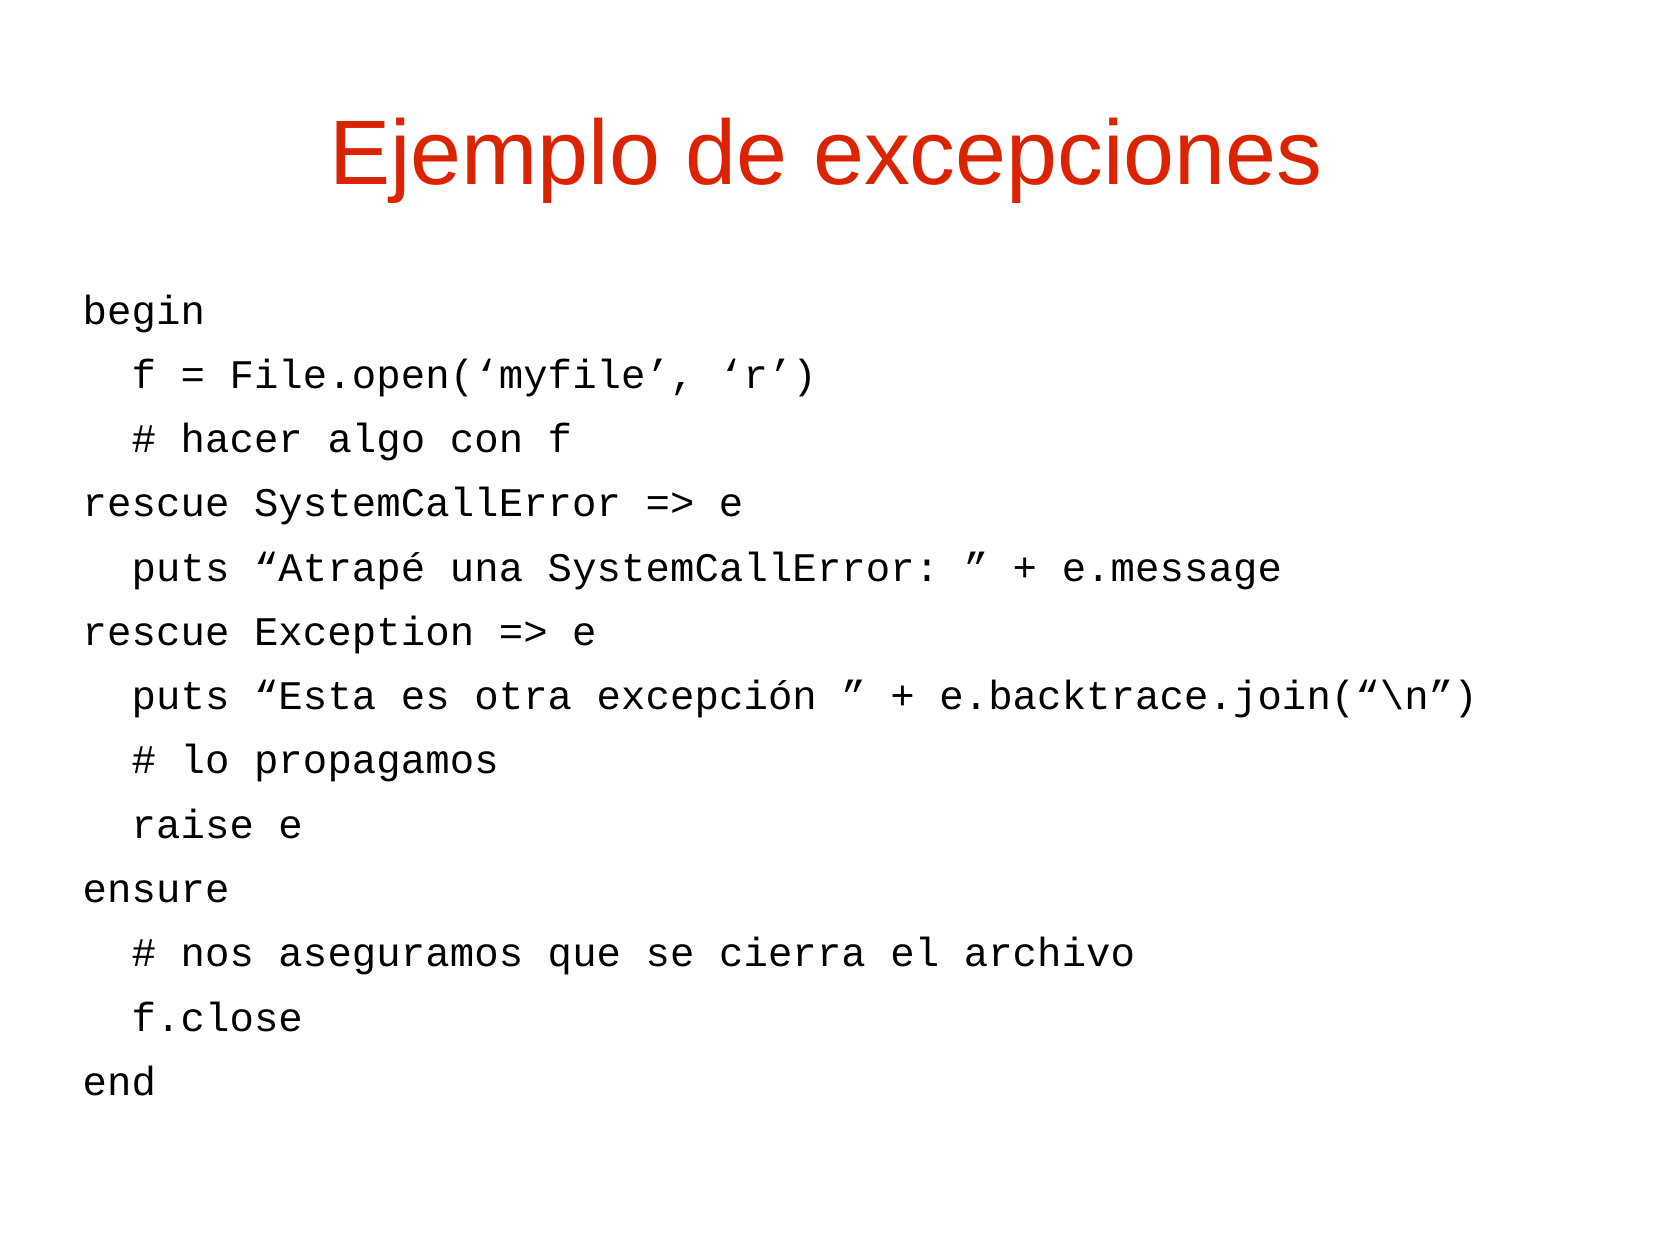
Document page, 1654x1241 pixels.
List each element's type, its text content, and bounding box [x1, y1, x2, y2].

title Ejemplo de excepciones [82, 49, 1571, 257]
list begin f = File.open(‘myfile’, ‘r’) # hacer algo con f rescue SystemCallError => e puts “Atrapé una SystemCallError: ” + e.message rescue Exception => e puts “Esta es otra excepción ” + e.backtrace.join(“\n”) # lo propagamos raise e ensure # nos aseguramos que se cierra el archivo f.close end [82, 290, 1571, 1109]
